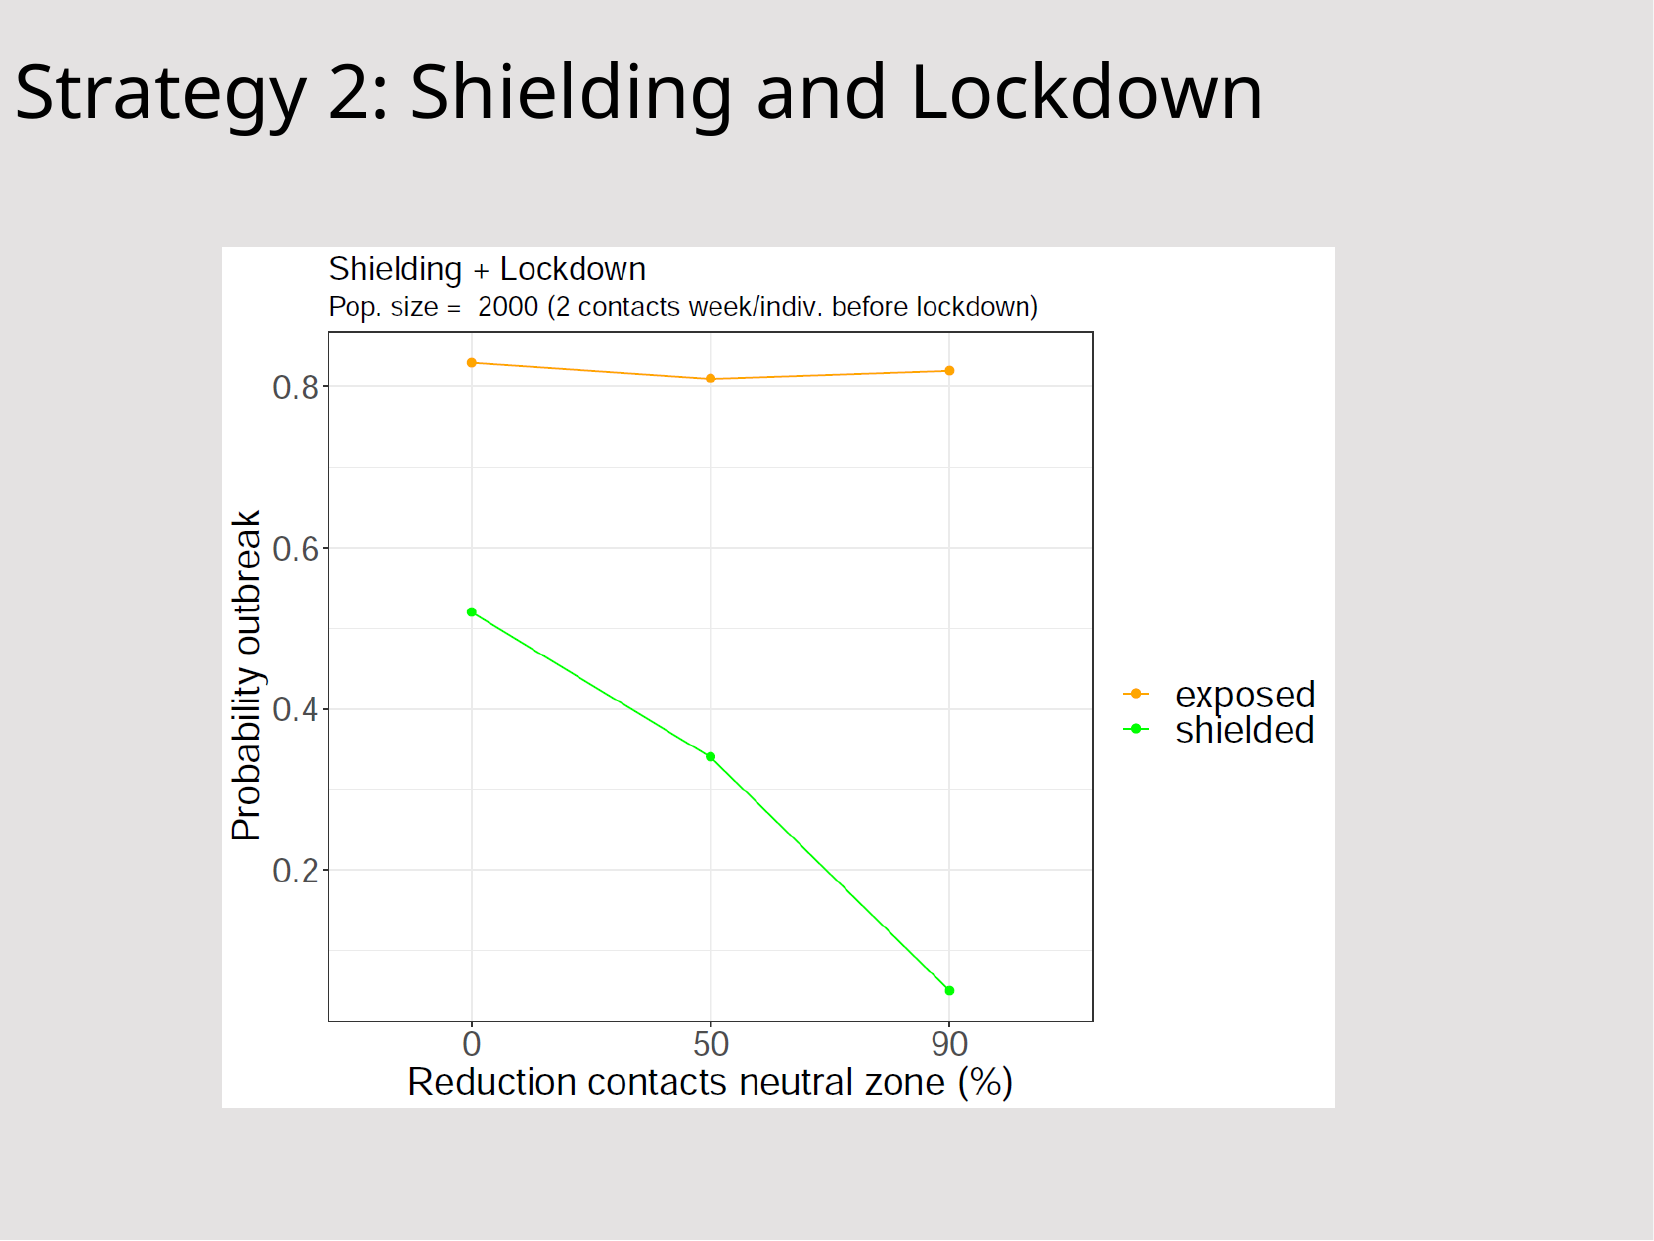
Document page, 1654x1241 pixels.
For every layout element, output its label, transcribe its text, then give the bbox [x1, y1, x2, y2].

picture [222, 247, 1335, 1108]
text_box Strategy 2: Shielding and Lockdown [0, 31, 1654, 134]
